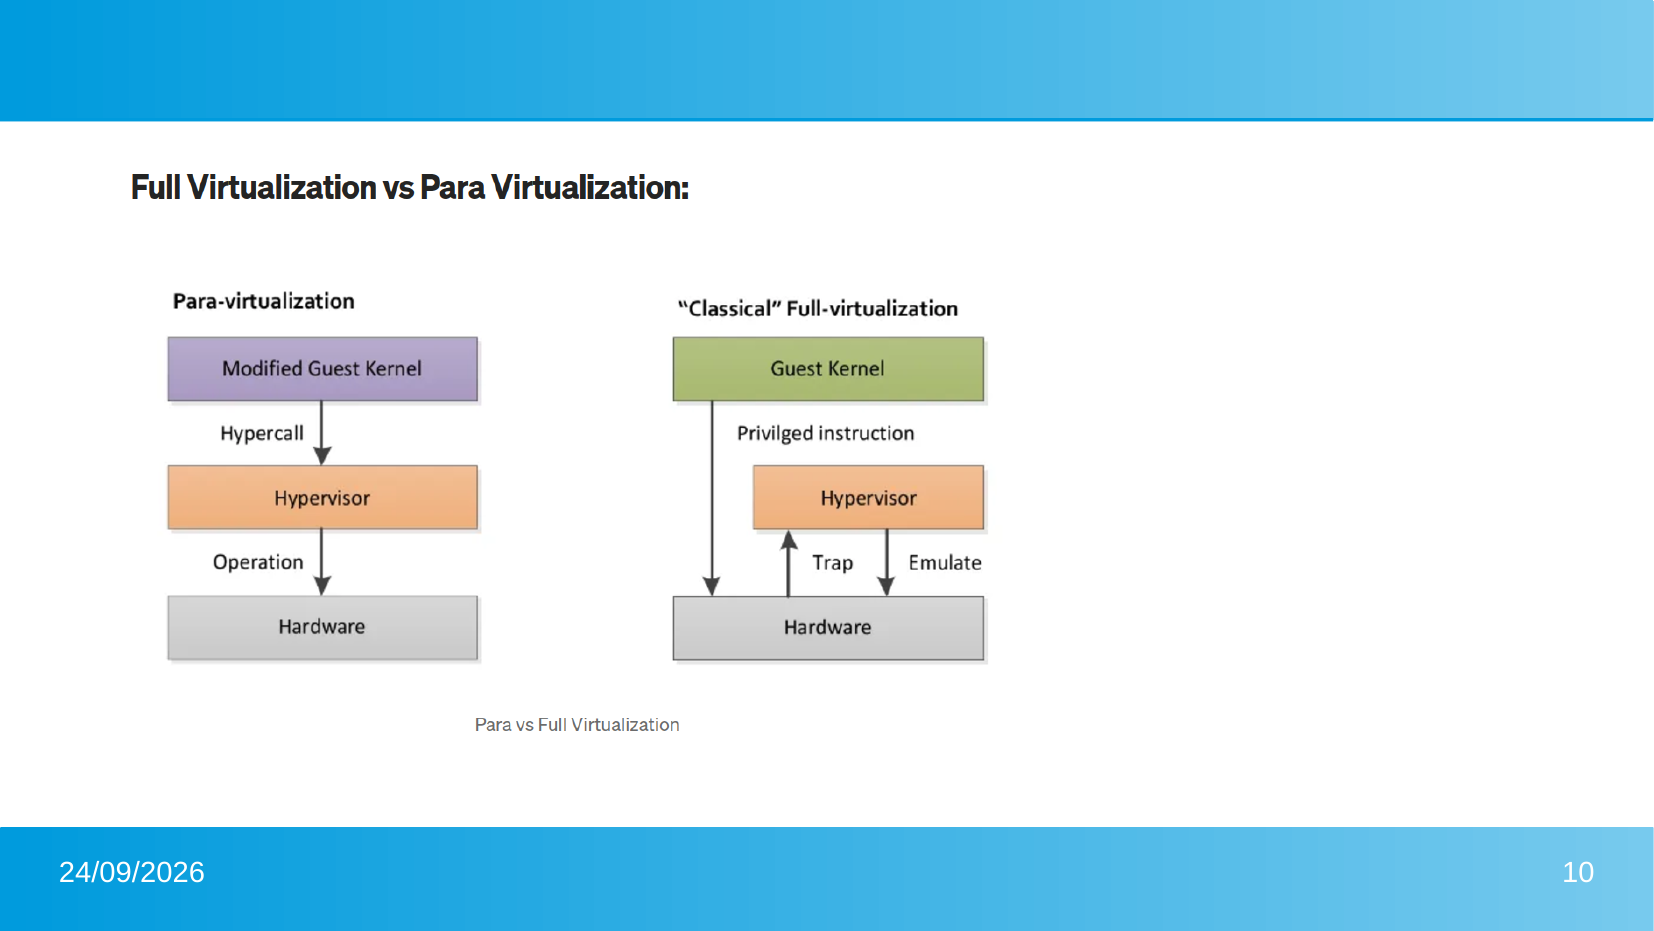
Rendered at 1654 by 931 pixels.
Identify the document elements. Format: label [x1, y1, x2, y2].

picture [94, 165, 1087, 745]
